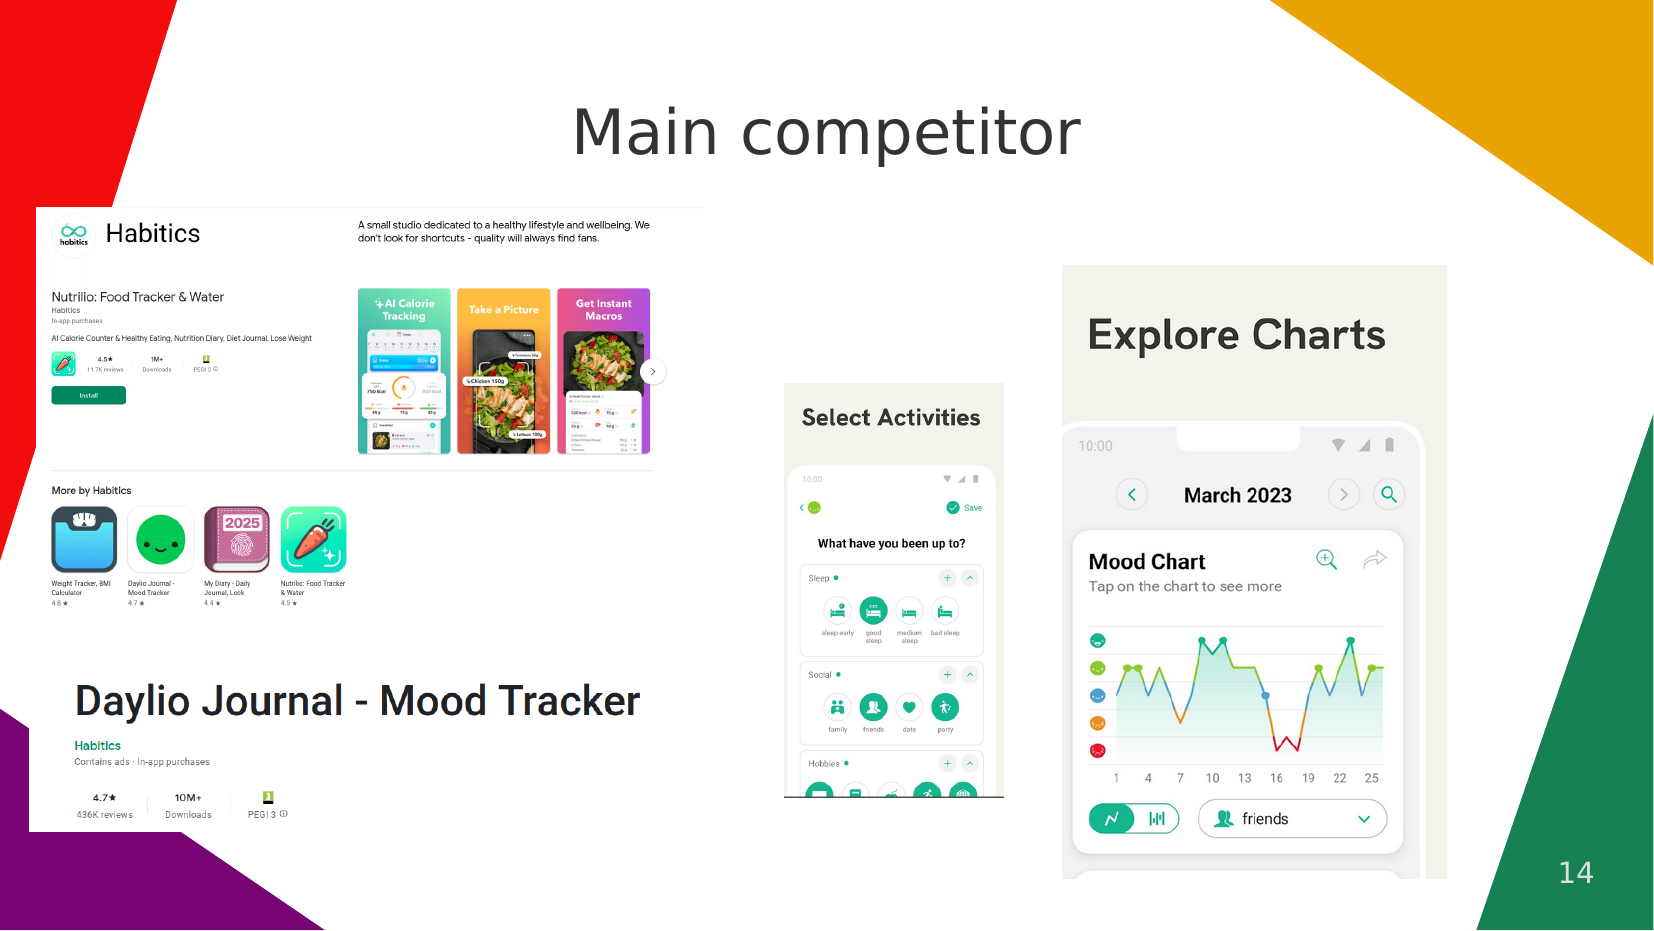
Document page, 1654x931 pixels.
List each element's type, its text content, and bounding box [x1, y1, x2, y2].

picture [29, 649, 737, 832]
picture [1062, 265, 1447, 879]
picture [784, 383, 1004, 798]
picture [36, 207, 709, 621]
title Main competitor [118, 59, 1536, 207]
